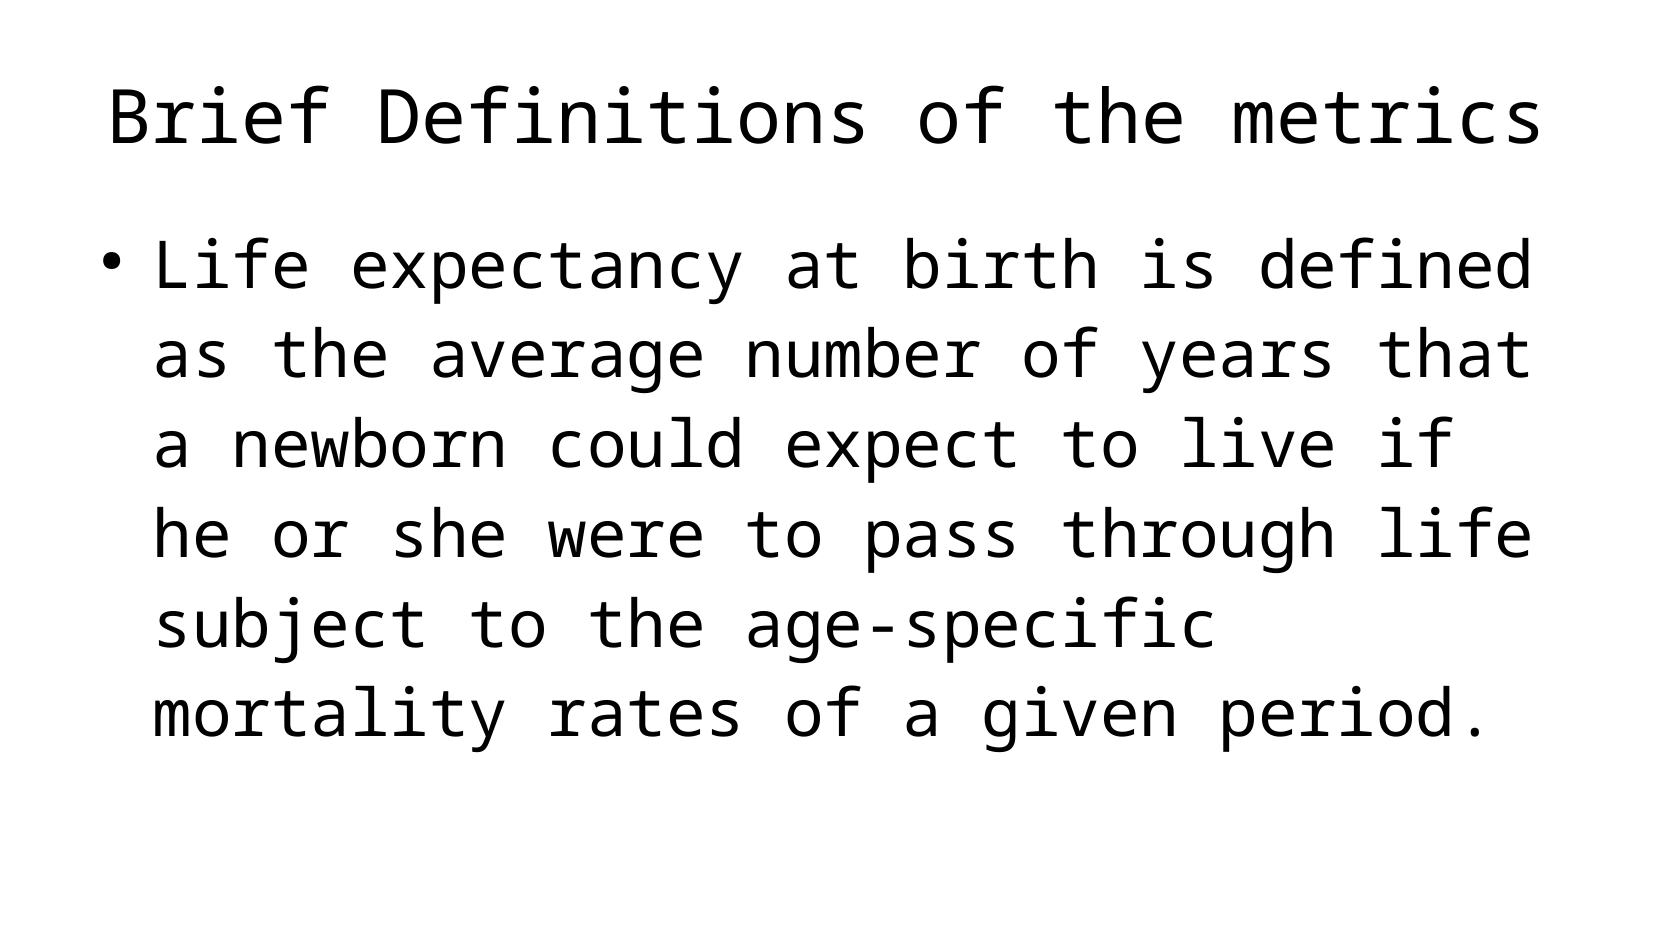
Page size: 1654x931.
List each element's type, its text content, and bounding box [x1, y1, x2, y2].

list Life expectancy at birth is defined as the average number of years that a newborn could expect to live if he or she were to pass through life subject to the age-specific mortality rates of a given period. [82, 217, 1571, 758]
title Brief Definitions of the metrics [82, 37, 1571, 193]
